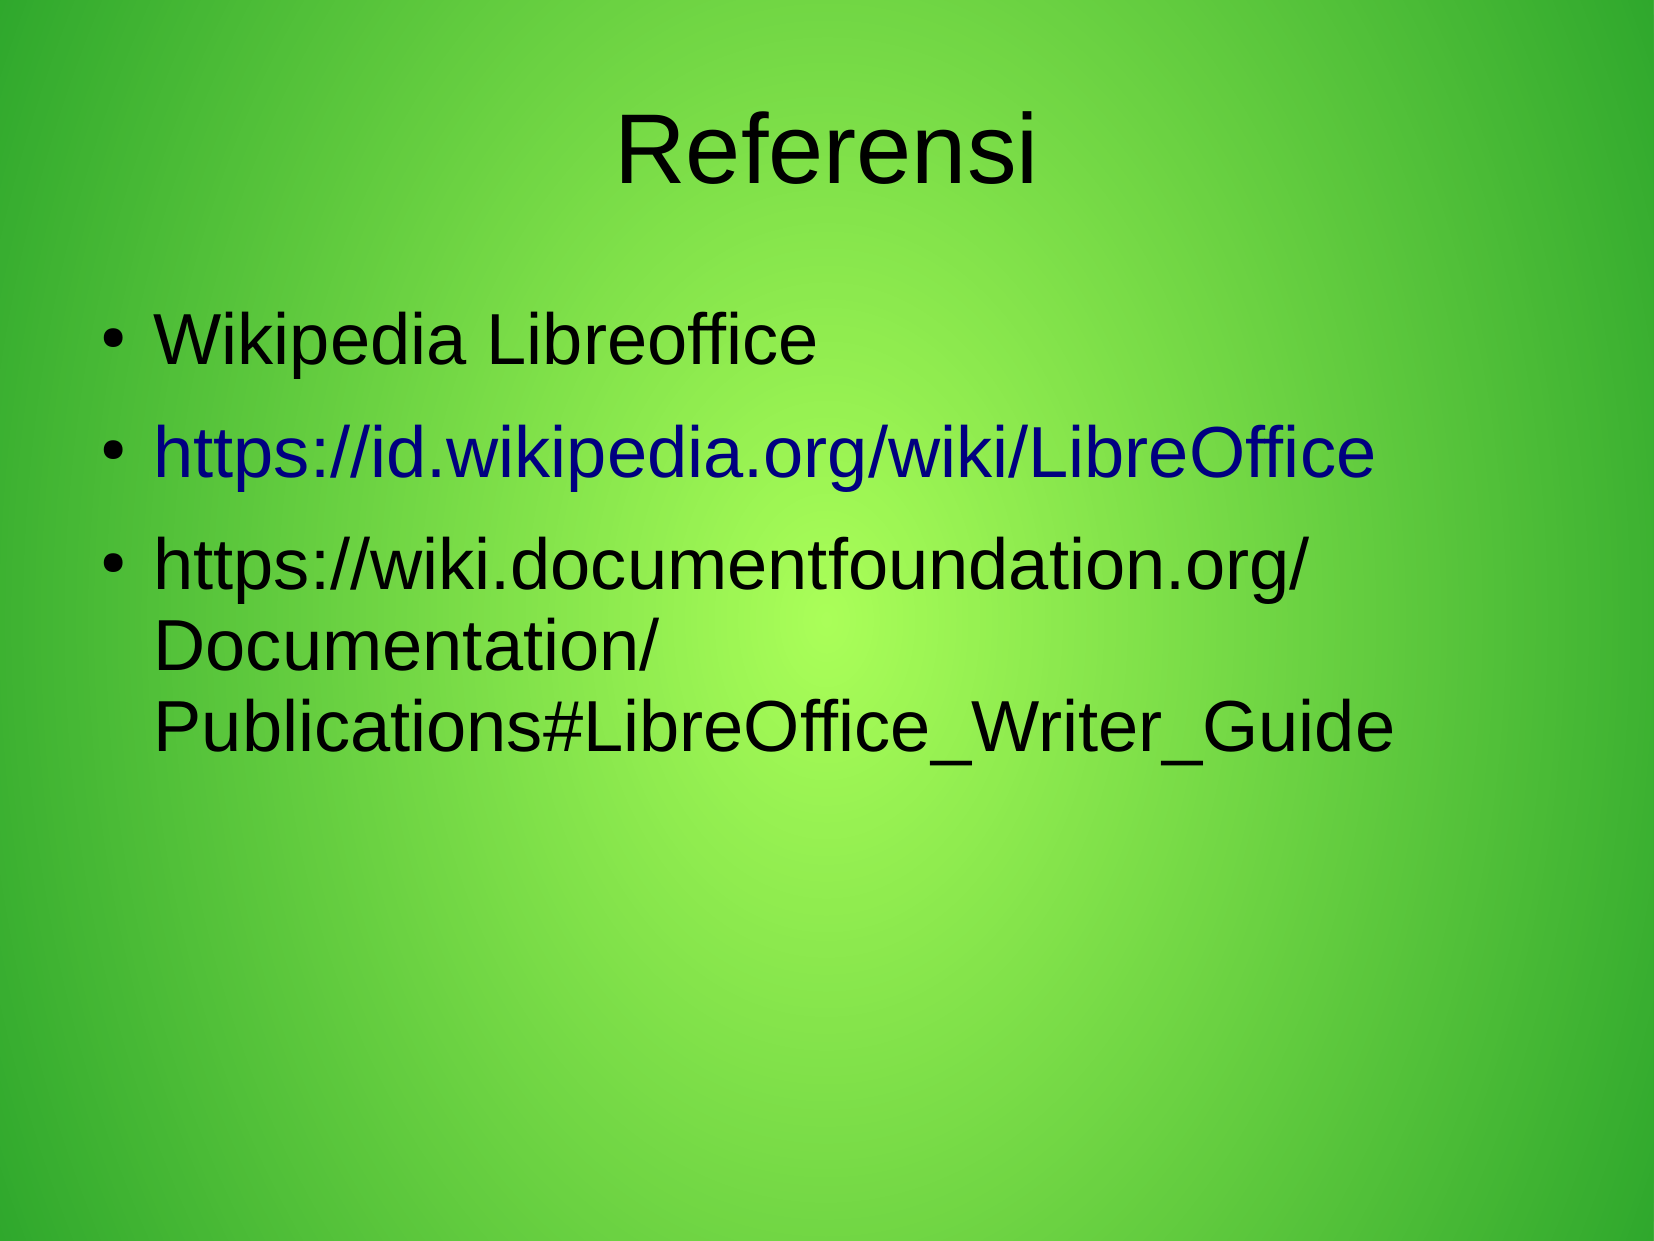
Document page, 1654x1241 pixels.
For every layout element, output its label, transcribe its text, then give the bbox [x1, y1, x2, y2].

list Wikipedia Libreoffice https://id.wikipedia.org/wiki/LibreOffice https://wiki.documentfoundation.org/Documentation/Publications#LibreOffice_Writer_Guide [82, 299, 1571, 1019]
title Referensi [82, 47, 1571, 252]
